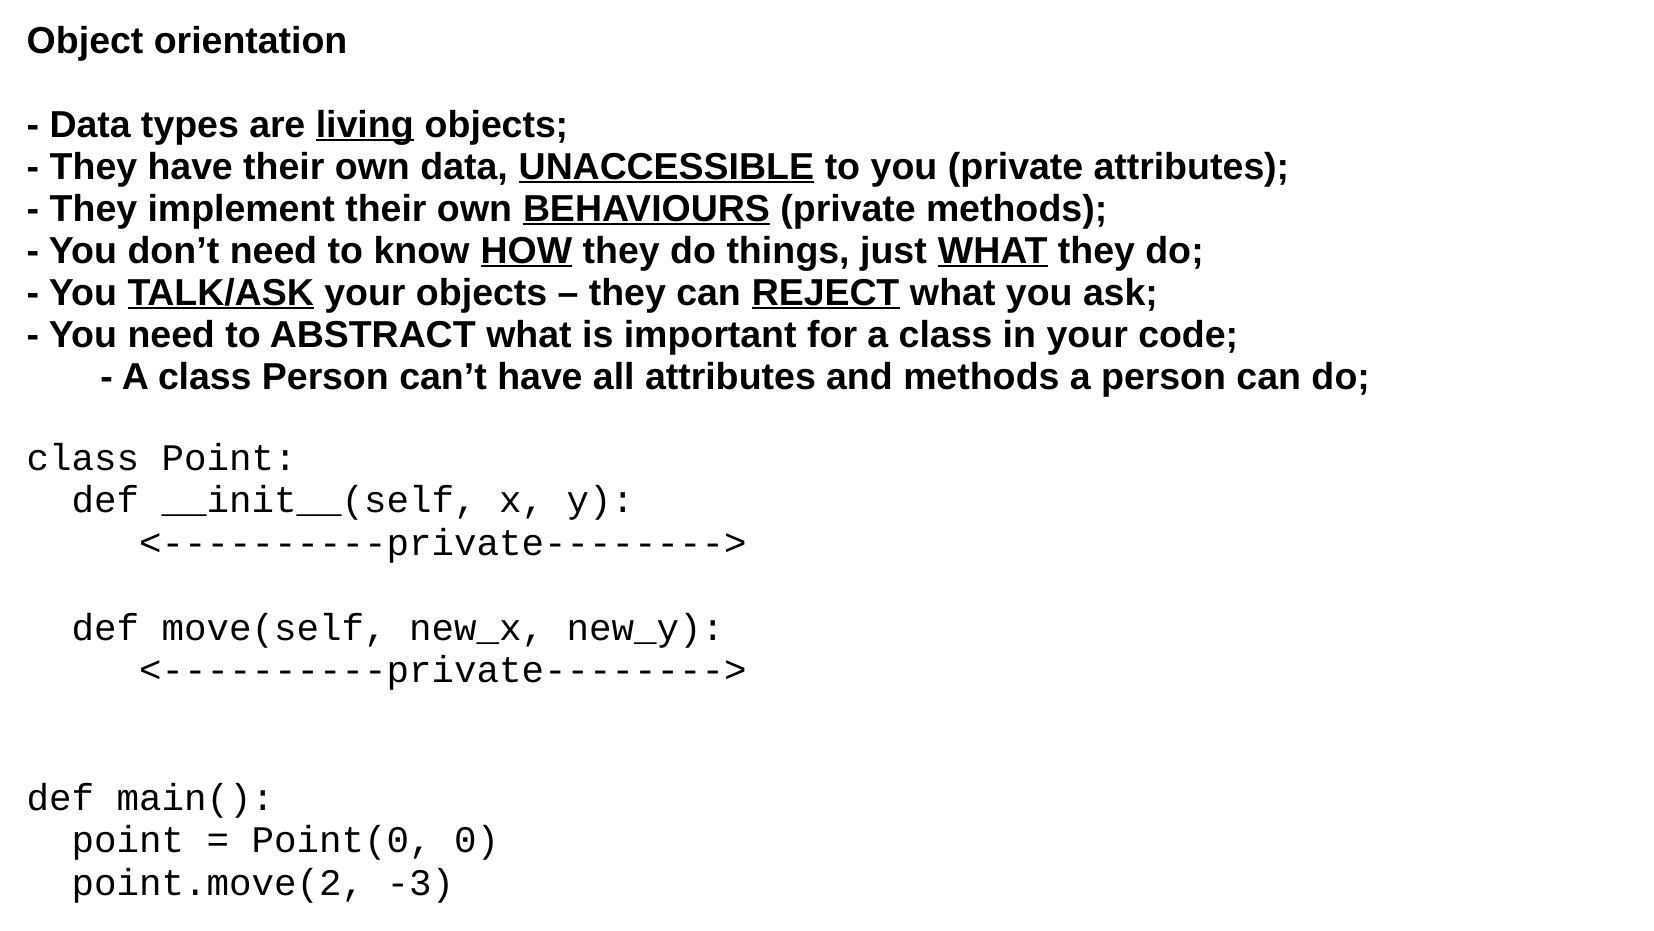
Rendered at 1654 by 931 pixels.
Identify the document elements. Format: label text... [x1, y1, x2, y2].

text_box Object orientation - Data types are living objects; - They have their own data, UNACCESSIBLE to you (private attributes); - They implement their own BEHAVIOURS (private methods); - You don’t need to know HOW they do things, just WHAT they do; - You TALK/ASK your objects – they can REJECT what you ask; - You need to ABSTRACT what is important for a class in your code; - A class Person can’t have all attributes and methods a person can do; class Point: def __init__(self, x, y): <----------private--------> def move(self, new_x, new_y): <----------private--------> def main(): point = Point(0, 0) point.move(2, -3) [11, 11, 1607, 915]
